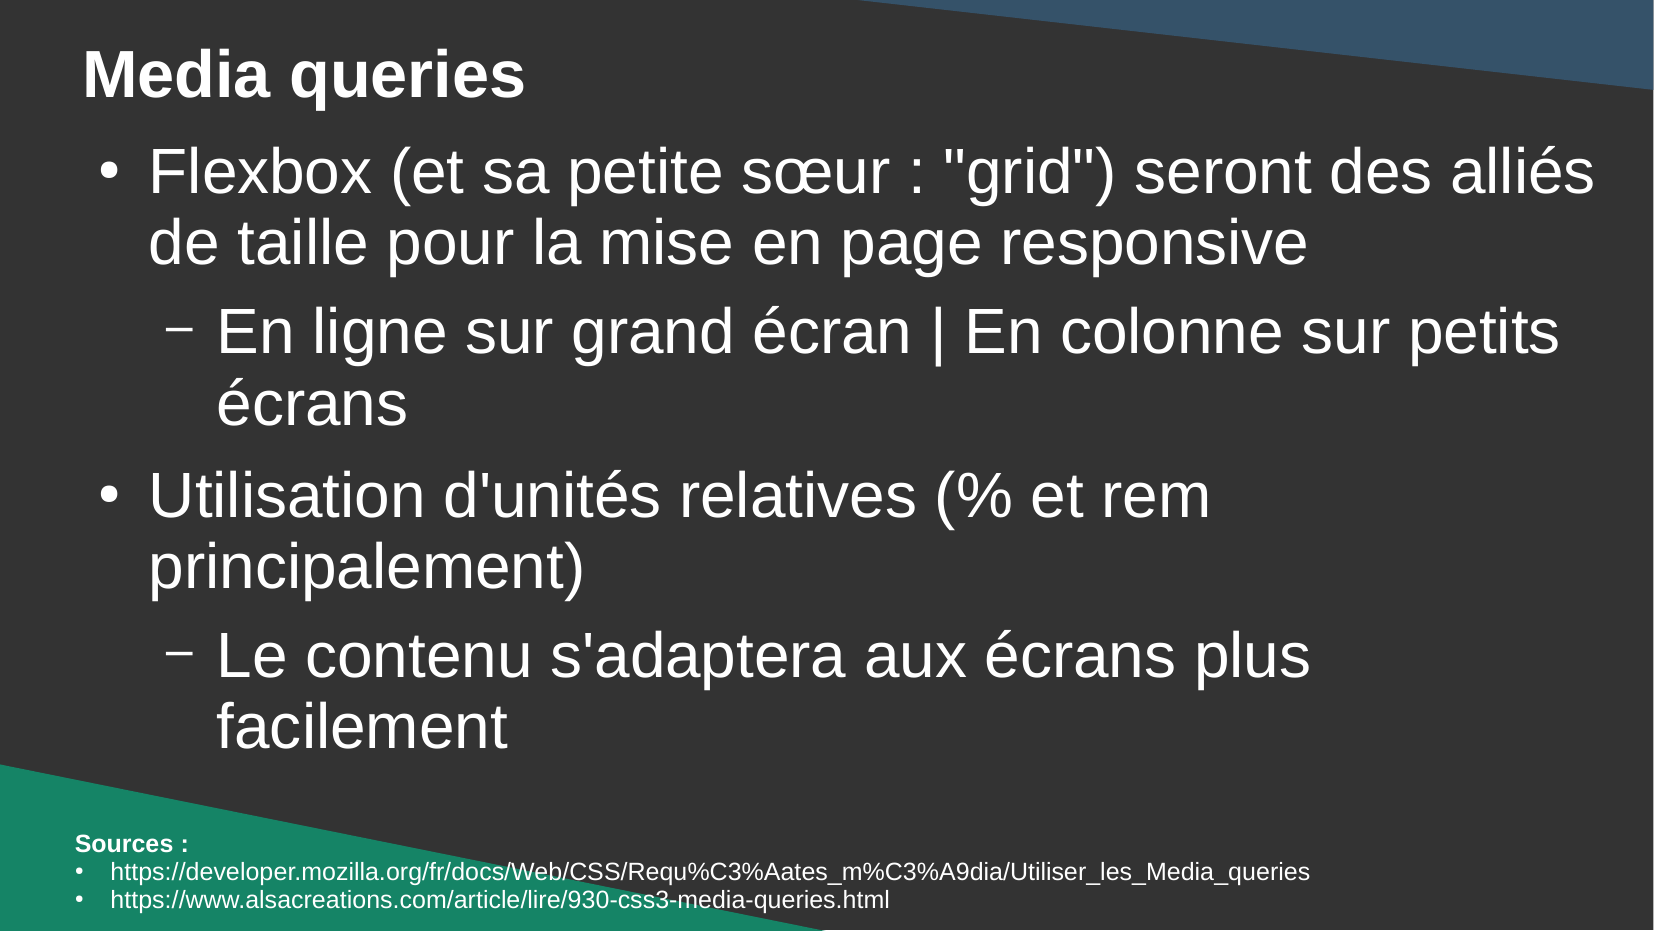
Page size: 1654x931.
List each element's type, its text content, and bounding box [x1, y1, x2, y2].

text_box [0, 764, 286, 931]
title Media queries [82, 37, 1276, 122]
text_box [857, 0, 1654, 90]
list Flexbox (et sa petite sœur : "grid") seront des alliés de taille pour la mise en page responsive En ligne sur grand écran | En colonne sur petits écrans Utilisation d'unités relatives (% et rem principalement) Le contenu s'adaptera aux écrans plus facilement [80, 135, 1605, 765]
text_box Sources : https://developer.mozilla.org/fr/docs/Web/CSS/Requ%C3%Aates_m%C3%A9dia/Utiliser_les_Media_queries https://www.alsacreations.com/article/lire/930-css3-media-queries.html [60, 822, 1546, 931]
